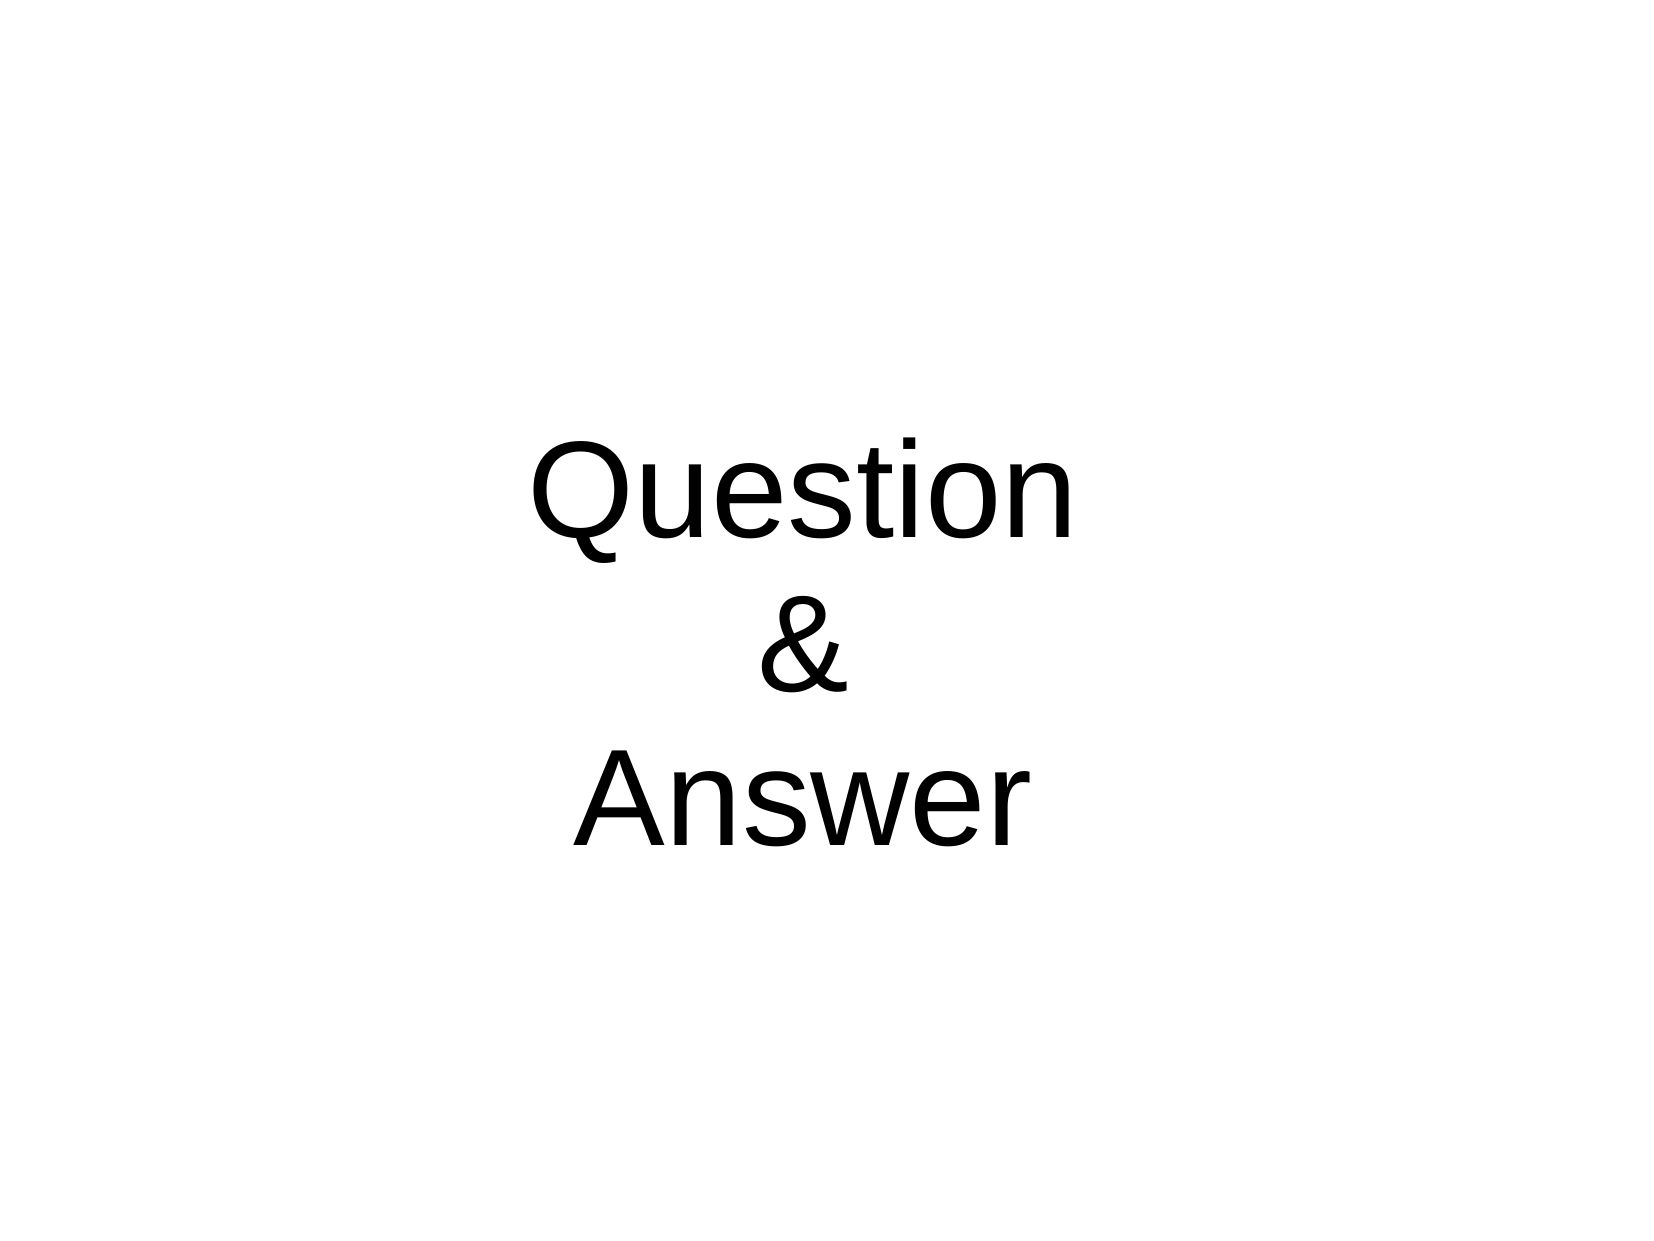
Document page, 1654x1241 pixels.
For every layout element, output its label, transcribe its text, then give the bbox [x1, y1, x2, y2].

title Question & Answer [59, 413, 1548, 875]
